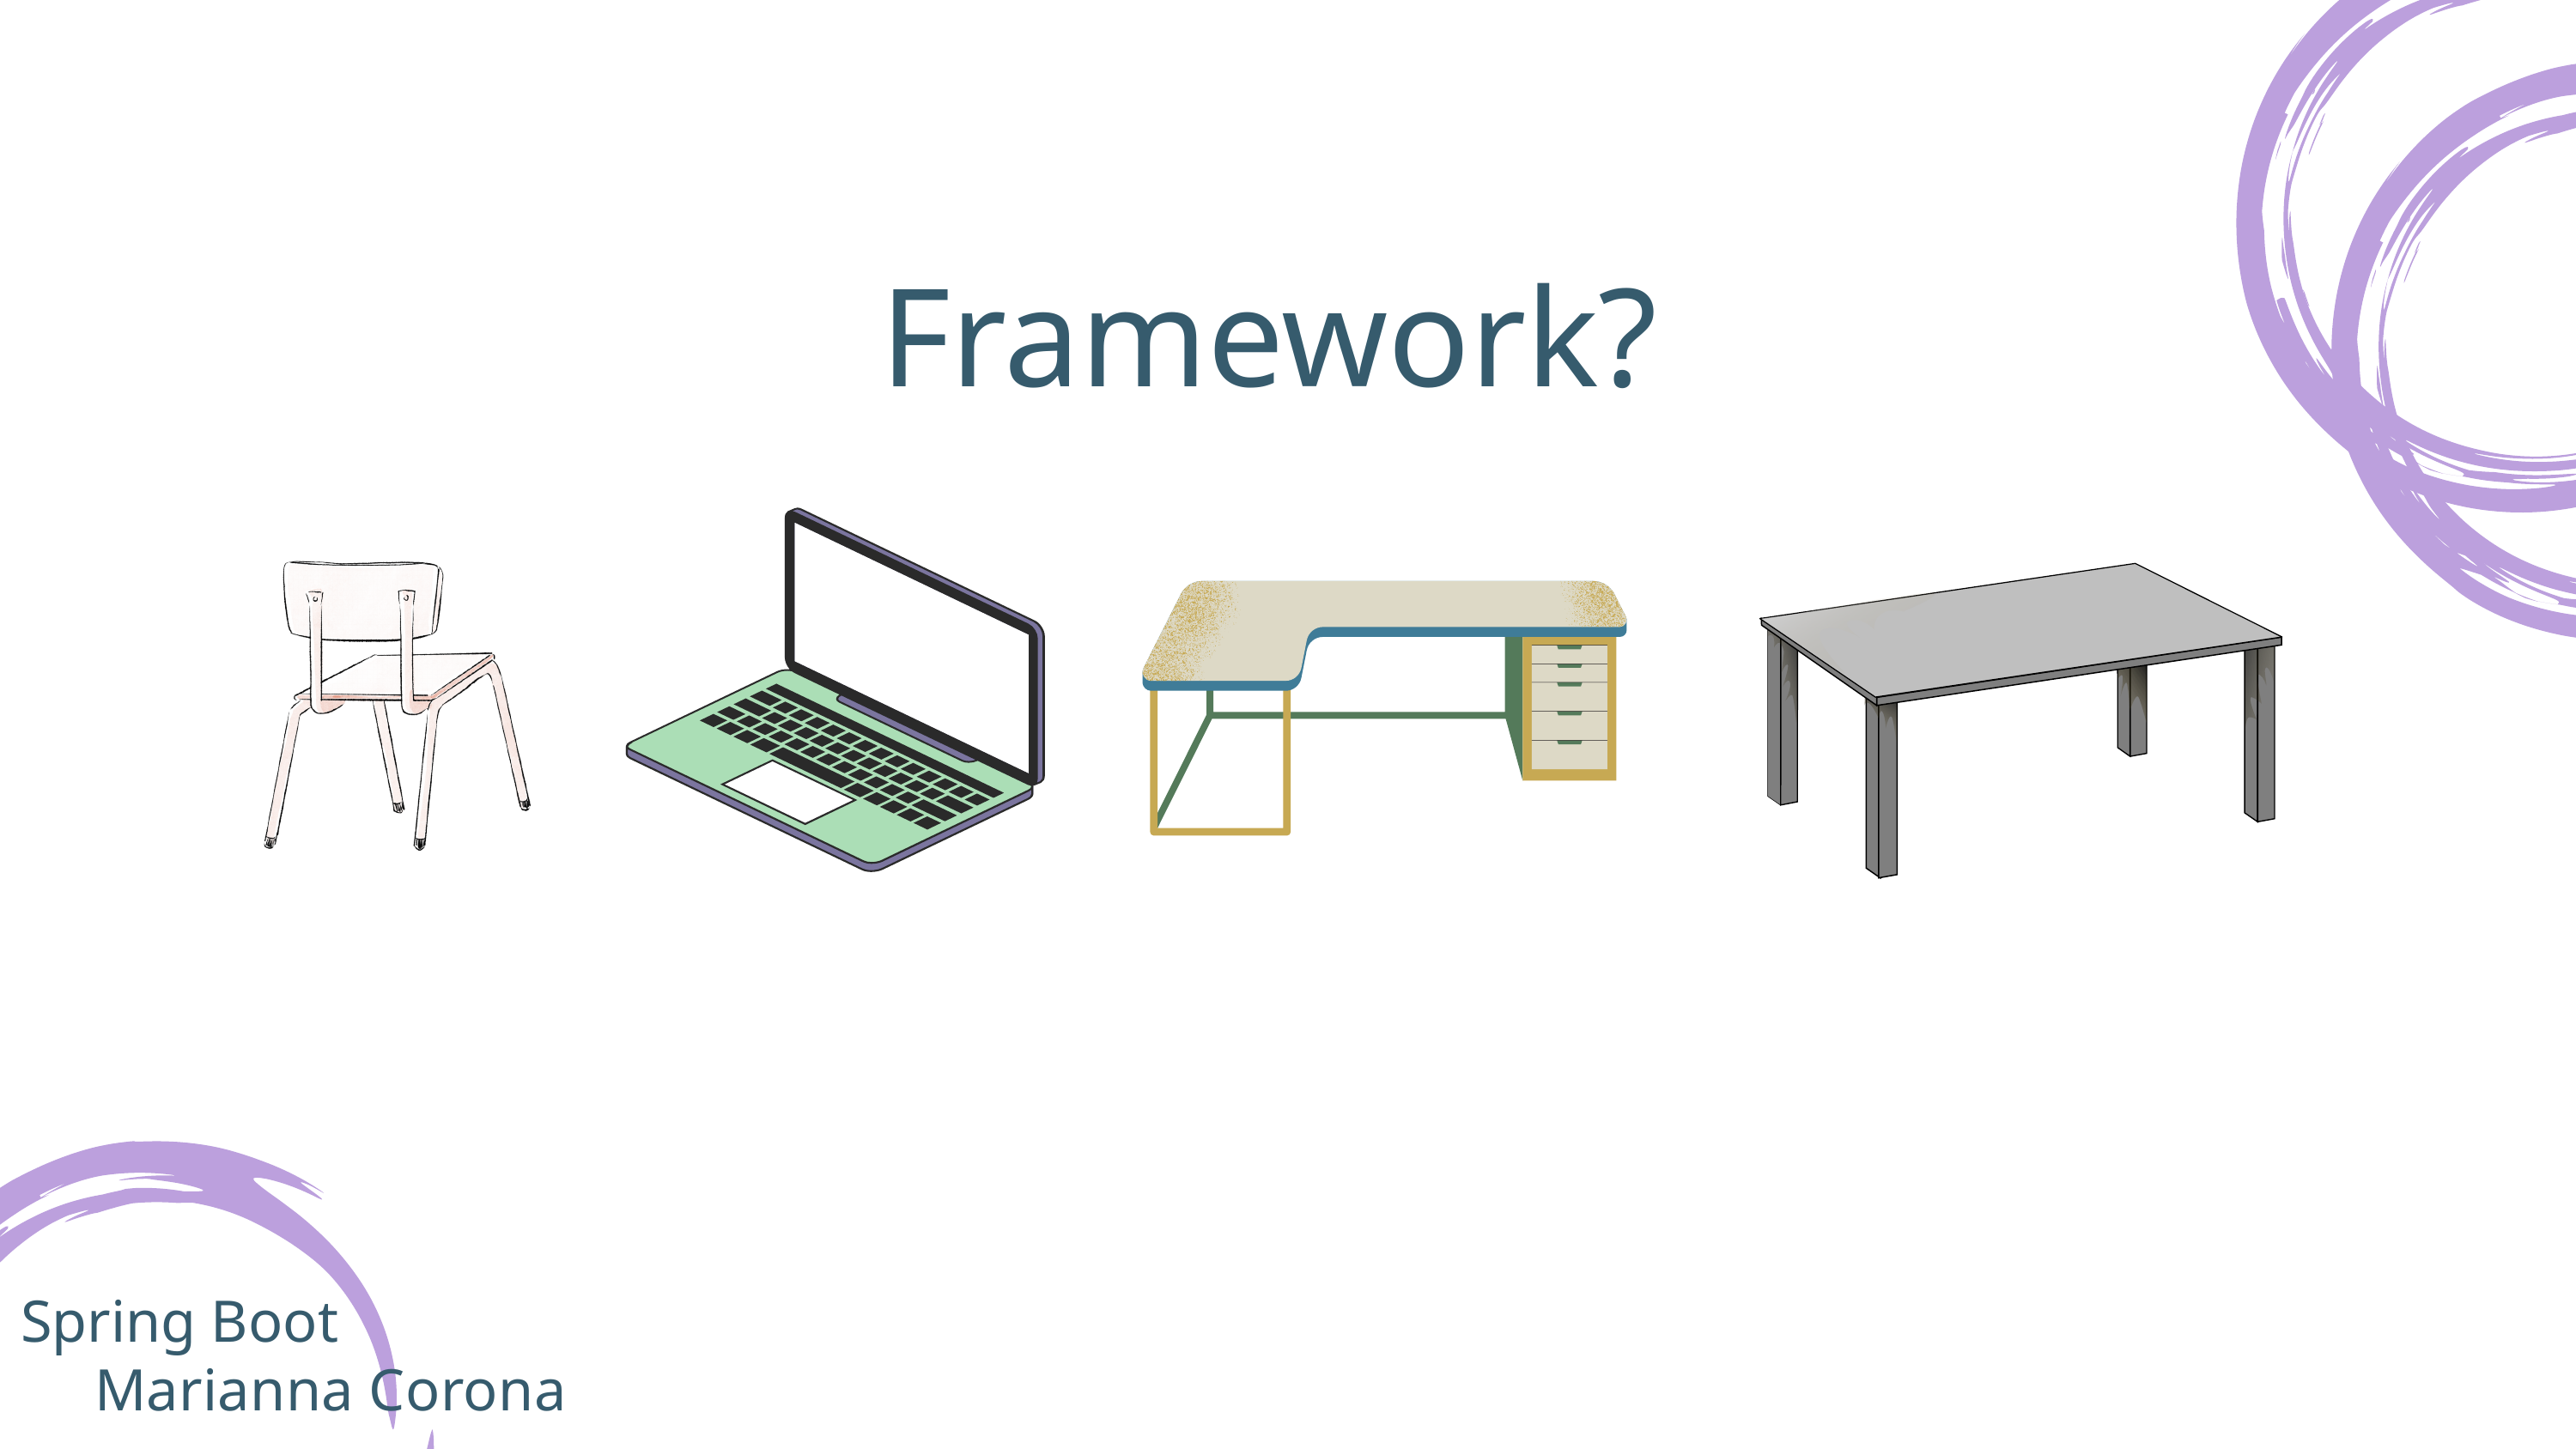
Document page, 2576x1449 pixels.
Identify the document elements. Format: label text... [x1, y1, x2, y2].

text_box [1758, 561, 2284, 881]
text_box [0, 1140, 434, 1449]
text_box [2235, 0, 2576, 641]
text_box [264, 561, 532, 852]
text_box Framework? [697, 222, 1841, 395]
text_box Spring Boot Marianna Corona [8, 1278, 2530, 1431]
text_box [625, 507, 1045, 872]
text_box [1139, 580, 1629, 837]
